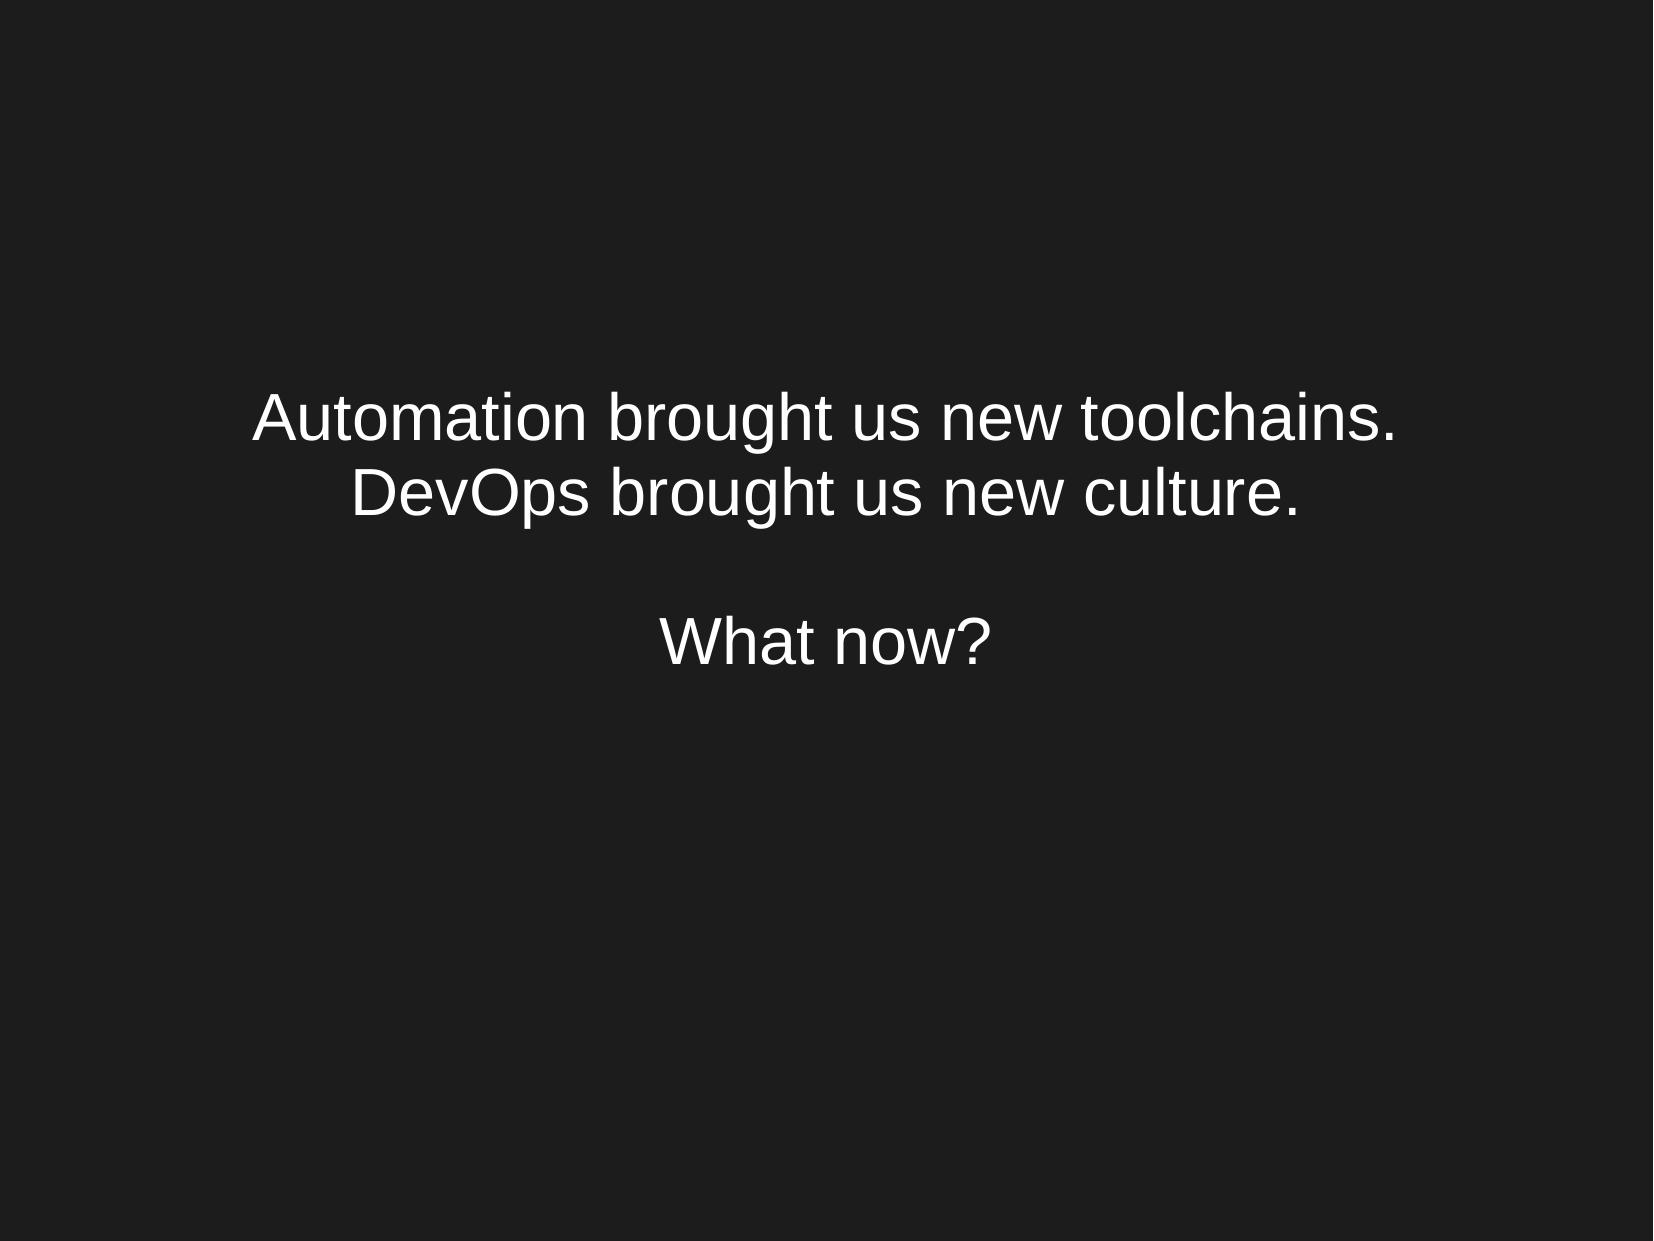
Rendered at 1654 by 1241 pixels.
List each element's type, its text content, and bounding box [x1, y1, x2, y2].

subtitle Automation brought us new toolchains. DevOps brought us new culture. What now? [82, 49, 1571, 1010]
